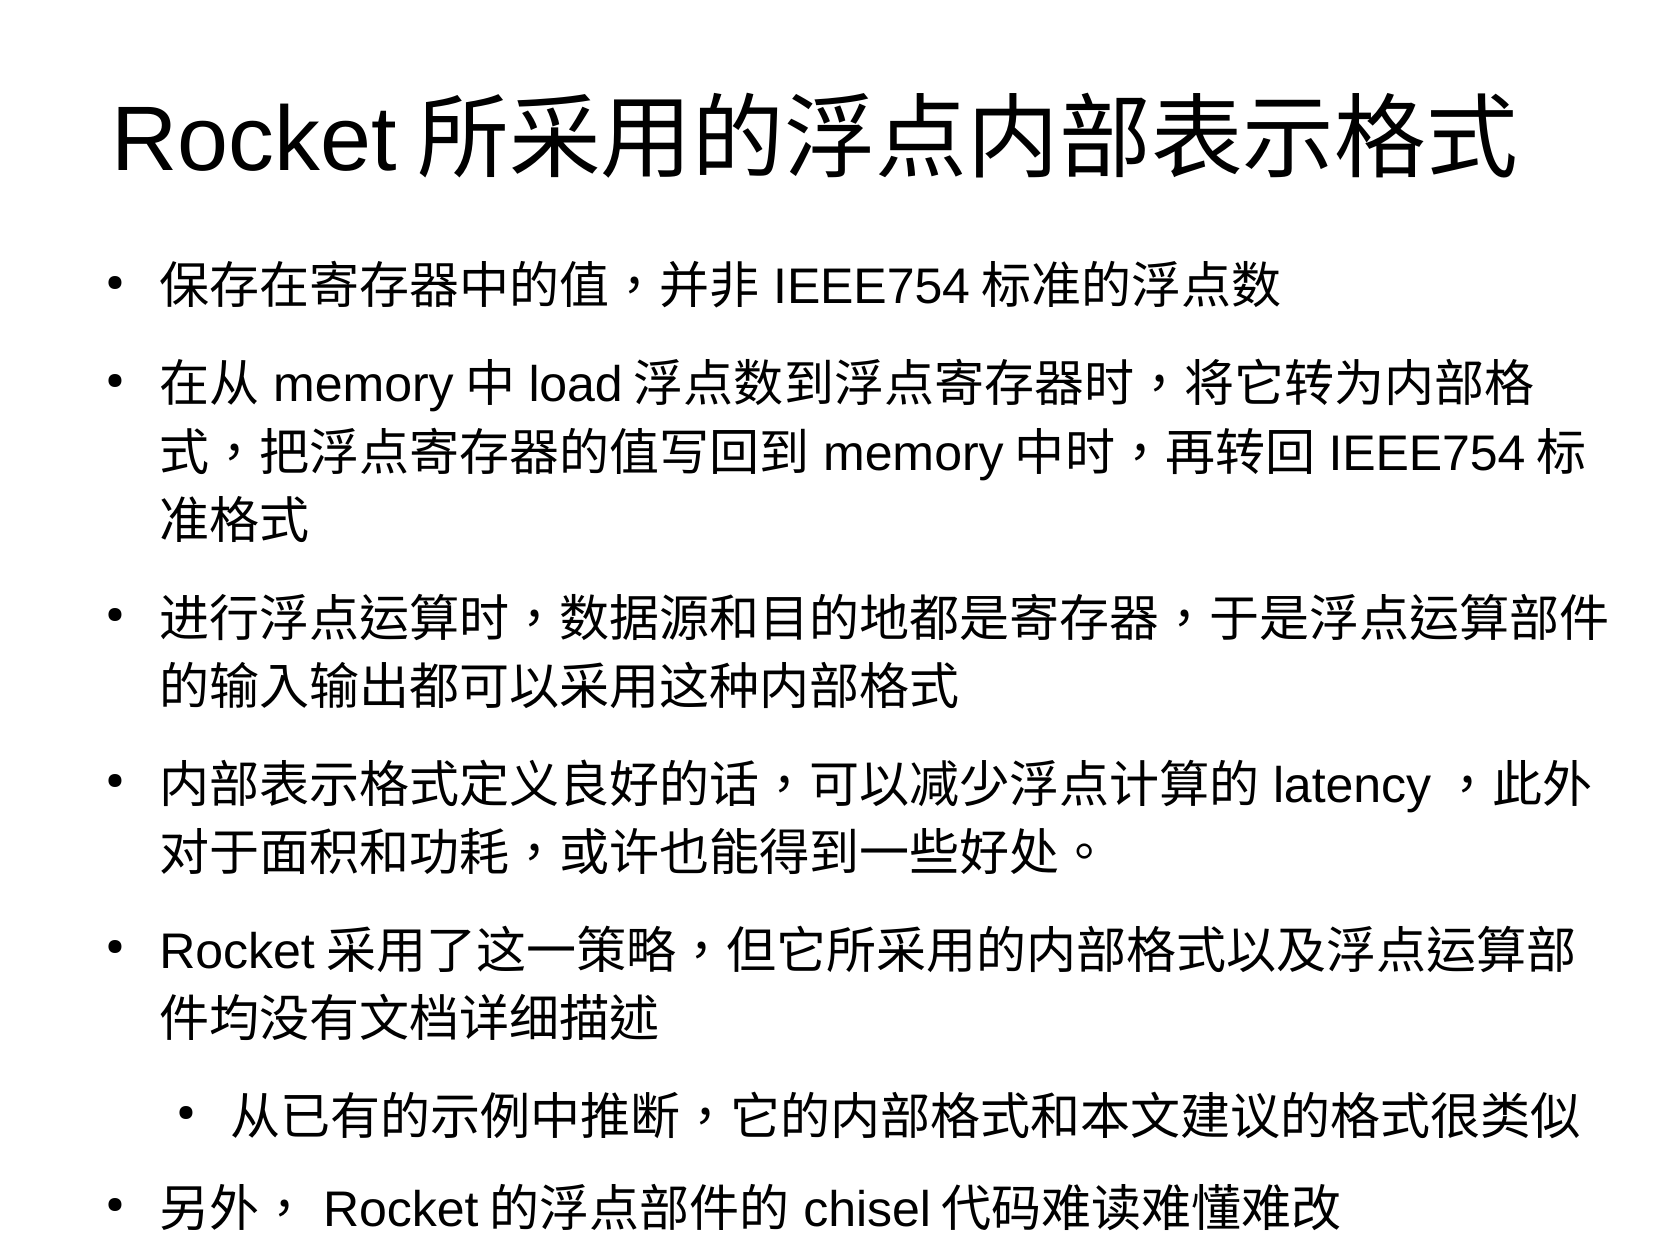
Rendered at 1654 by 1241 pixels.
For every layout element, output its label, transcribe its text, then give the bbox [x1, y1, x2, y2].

list 保存在寄存器中的值，并非IEEE754标准的浮点数 在从memory中load浮点数到浮点寄存器时，将它转为内部格式，把浮点寄存器的值写回到memory中时，再转回IEEE754标准格式 进行浮点运算时，数据源和目的地都是寄存器，于是浮点运算部件的输入输出都可以采用这种内部格式 内部表示格式定义良好的话，可以减少浮点计算的latency，此外对于面积和功耗，或许也能得到一些好处。 Rocket采用了这一策略，但它所采用的内部格式以及浮点运算部件均没有文档详细描述 从已有的示例中推断，它的内部格式和本文建议的格式很类似 另外，Rocket的浮点部件的chisel代码难读难懂难改 [88, 250, 1625, 1147]
title Rocket所采用的浮点内部表示格式 [70, 31, 1559, 239]
